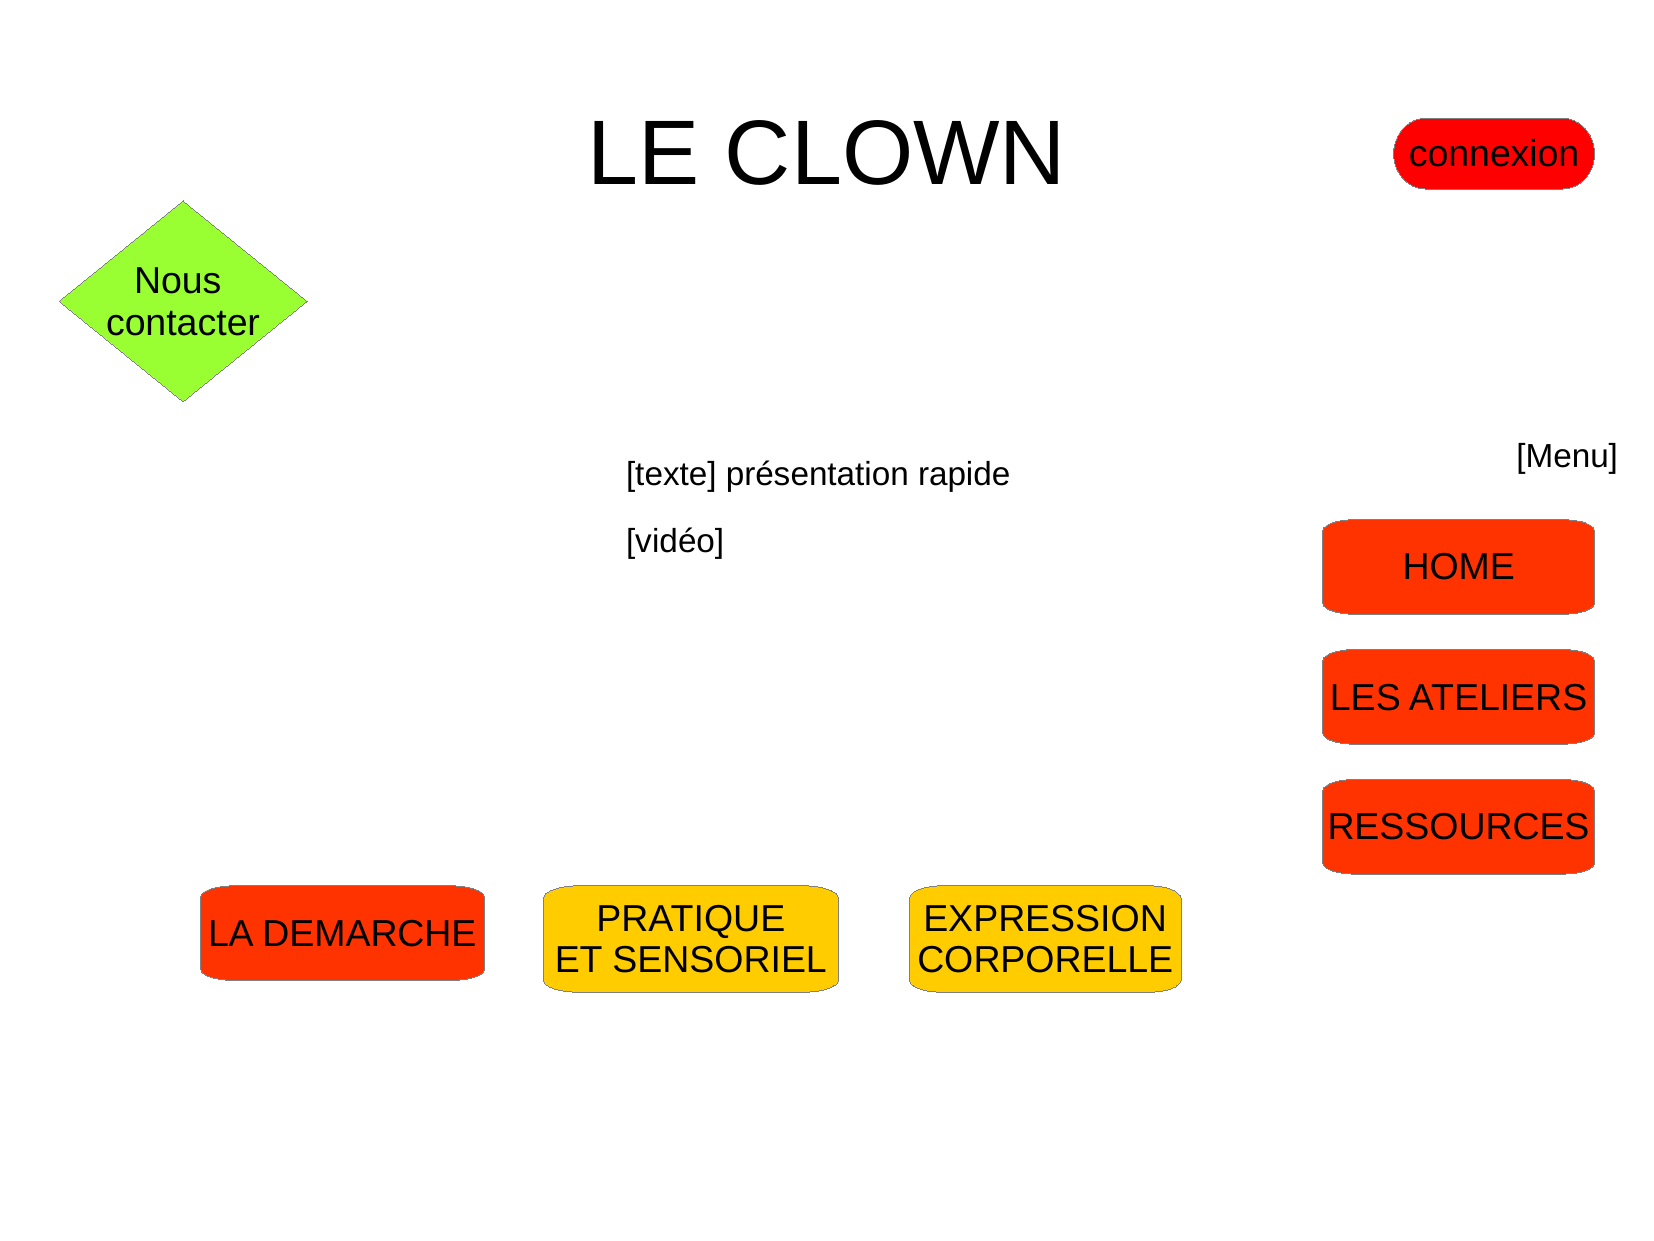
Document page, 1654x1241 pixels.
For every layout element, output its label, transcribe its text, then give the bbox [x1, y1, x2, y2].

list [Menu] [1263, 437, 1619, 981]
text_box RESSOURCES [1322, 779, 1595, 875]
text_box LES ATELIERS [1322, 649, 1595, 745]
list [texte] présentation rapide [vidéo] [555, 455, 1099, 674]
text_box EXPRESSION CORPORELLE [909, 885, 1182, 993]
text_box LA DEMARCHE [200, 885, 485, 981]
title LE CLOWN [82, 49, 1571, 257]
text_box Nous contacter [59, 200, 308, 402]
text_box HOME [1322, 519, 1595, 615]
text_box connexion [1393, 118, 1595, 190]
text_box PRATIQUE ET SENSORIEL [543, 885, 839, 993]
